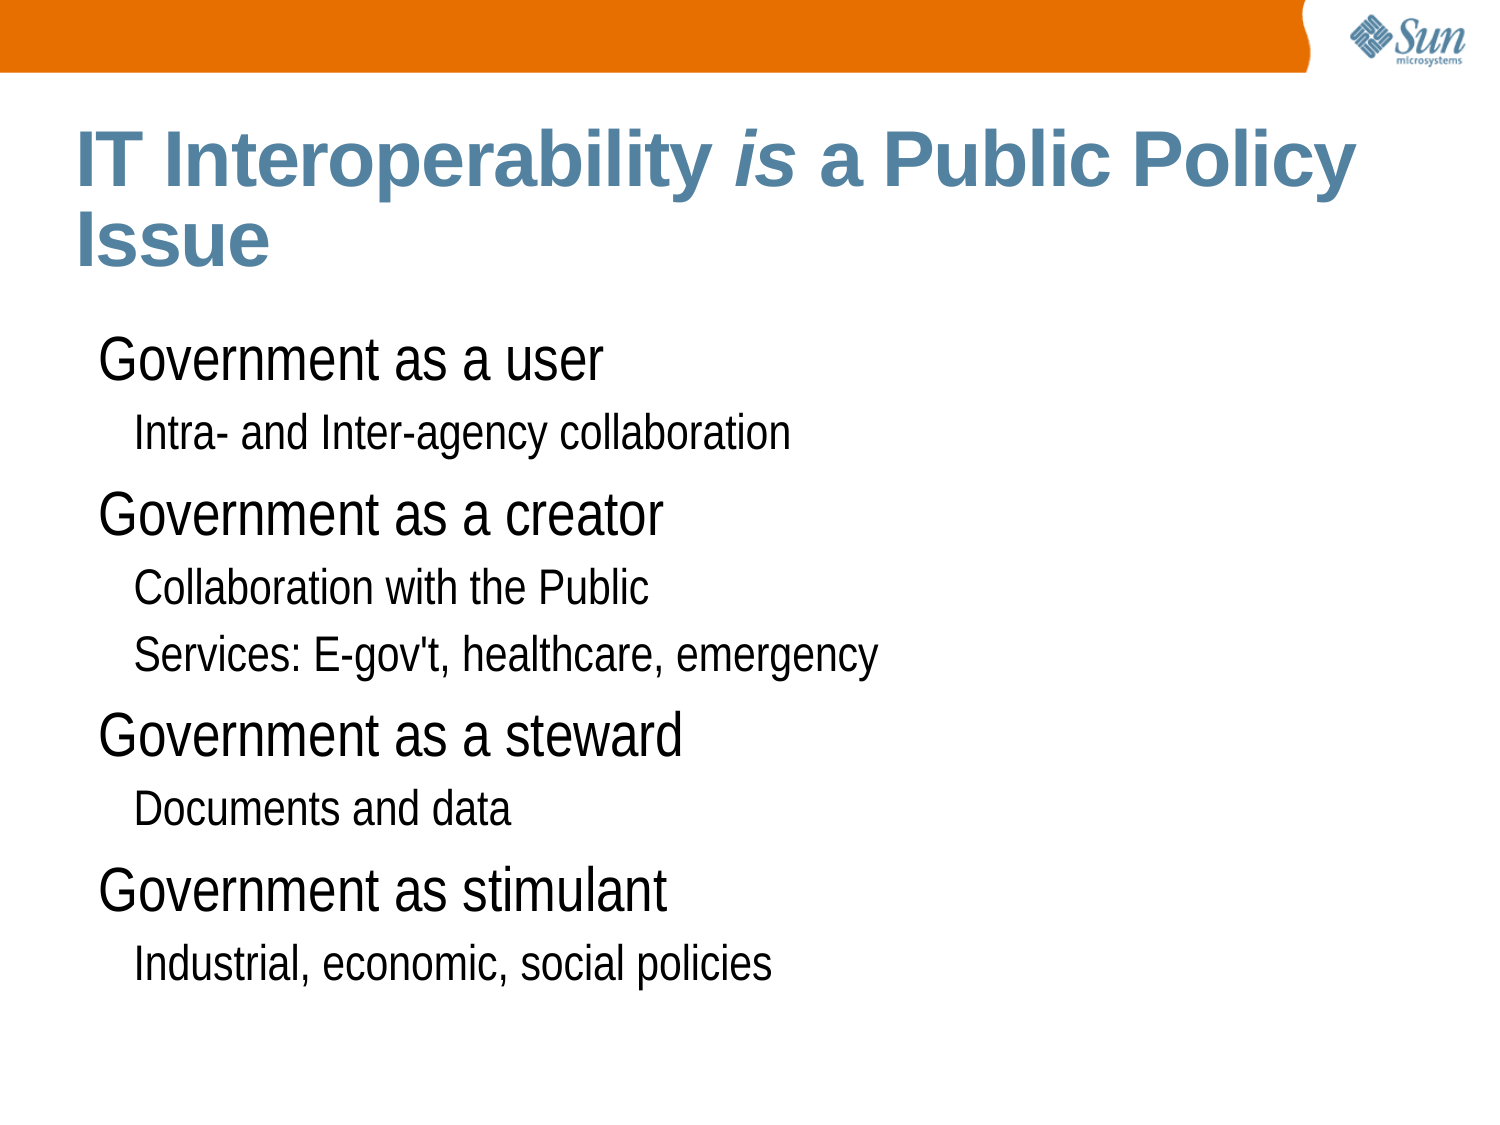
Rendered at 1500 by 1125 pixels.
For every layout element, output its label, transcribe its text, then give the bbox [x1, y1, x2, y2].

picture [0, 0, 1500, 75]
title IT Interoperability is a Public Policy Issue [75, 122, 1438, 292]
list Government as a user Intra- and Inter-agency collaboration Government as a creator Collaboration with the Public Services: E-gov't, healthcare, emergency Government as a steward Documents and data Government as stimulant Industrial, economic, social policies [62, 332, 1400, 1125]
